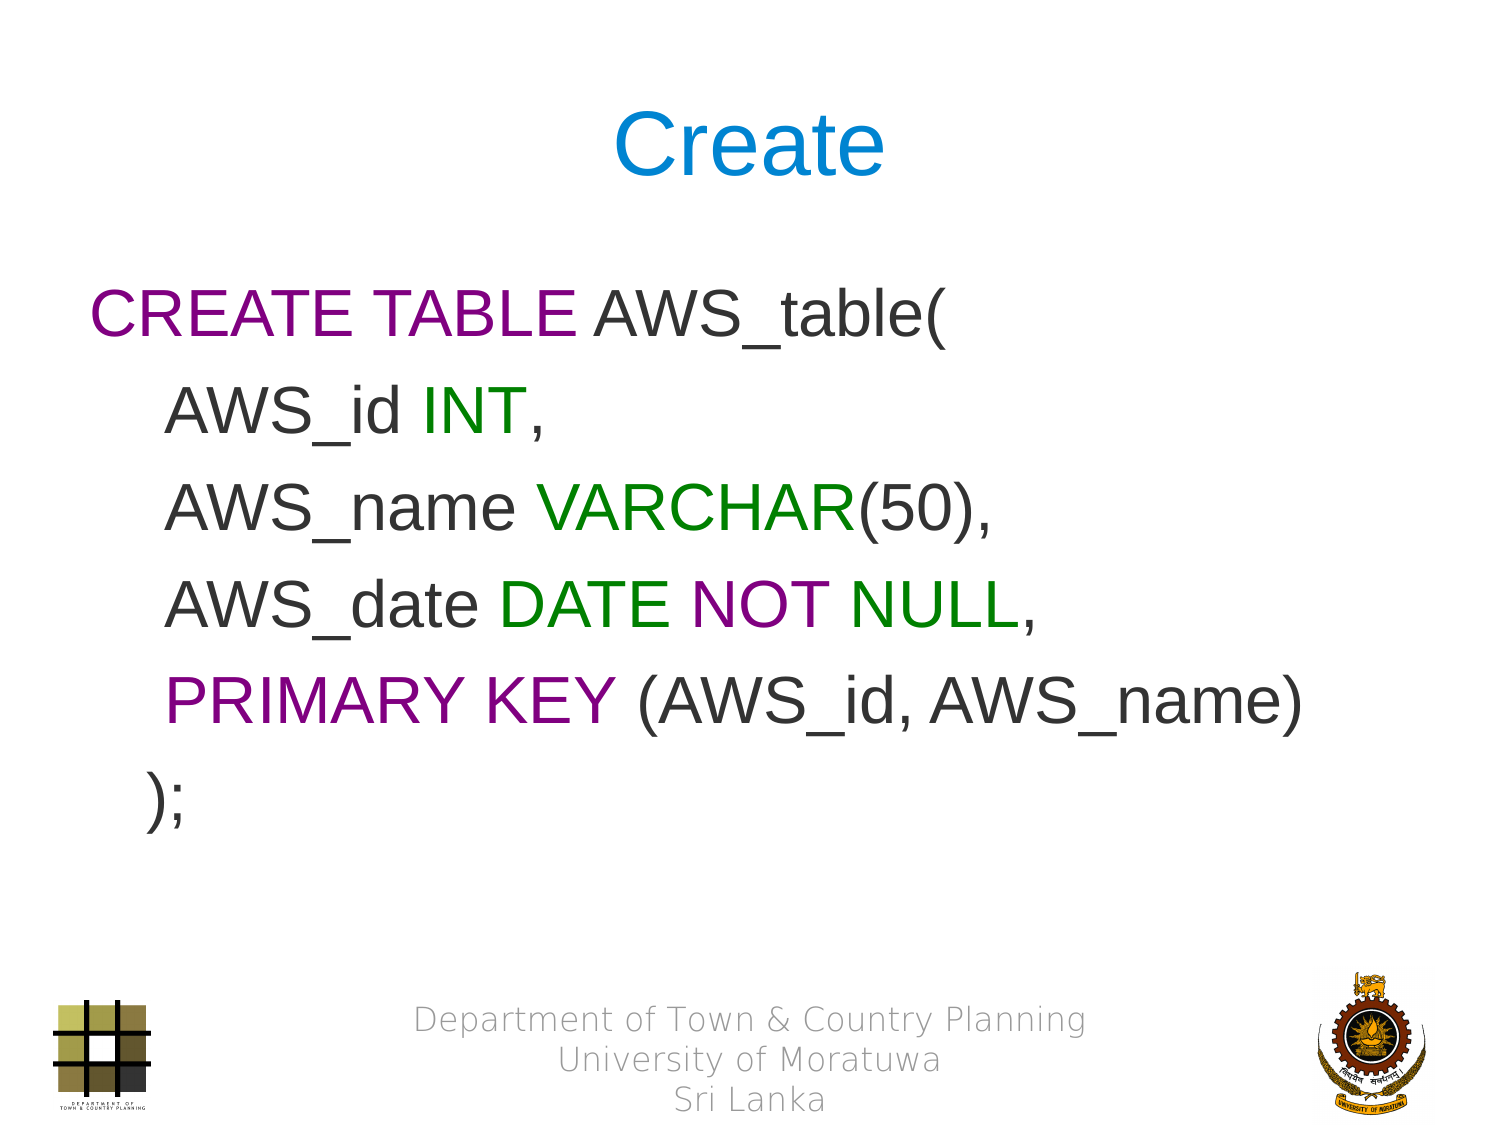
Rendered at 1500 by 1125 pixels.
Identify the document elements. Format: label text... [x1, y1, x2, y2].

picture [53, 1000, 151, 1110]
picture [1312, 966, 1435, 1125]
list CREATE TABLE AWS_table( AWS_id INT, AWS_name VARCHAR(50), AWS_date DATE NOT NULL, PRIMARY KEY (AWS_id, AWS_name) ); [75, 262, 1426, 916]
title Create [75, 45, 1426, 233]
